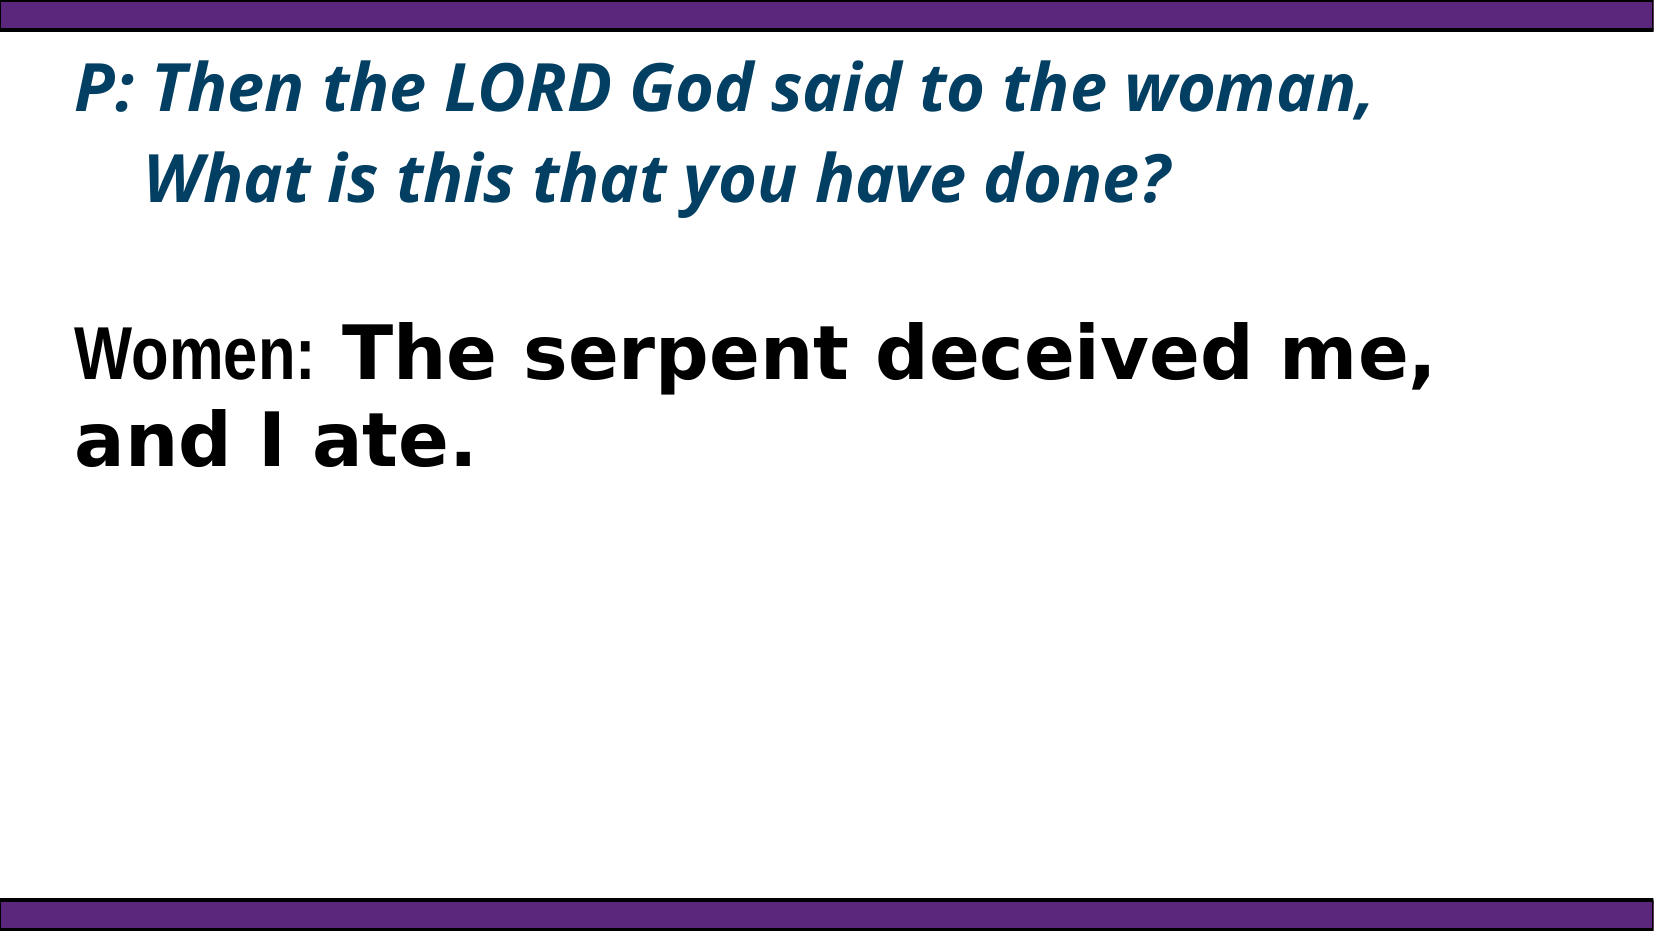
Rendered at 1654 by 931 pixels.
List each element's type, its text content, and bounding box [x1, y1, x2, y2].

text_box [0, 0, 1654, 31]
text_box [0, 900, 1654, 931]
picture [0, 31, 1654, 900]
text_box P: Then the Lord God said to the woman, What is this that you have done? Women: The serpent deceived me, and I ate. [60, 33, 1606, 451]
